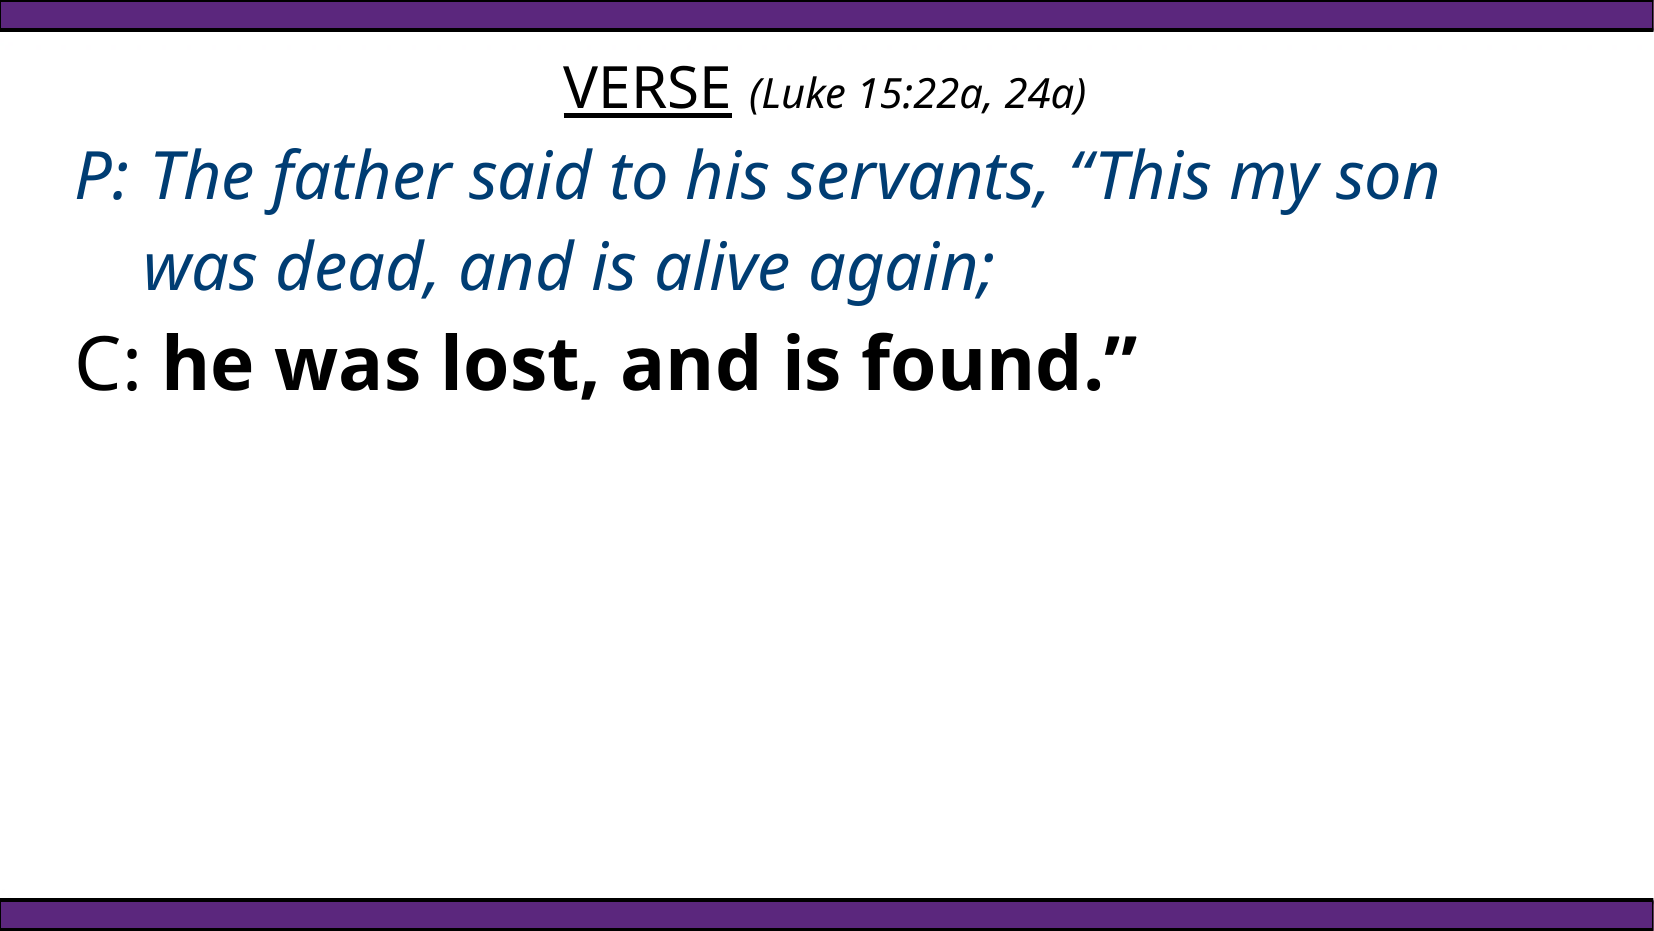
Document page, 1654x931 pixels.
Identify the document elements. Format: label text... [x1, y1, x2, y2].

text_box [0, 0, 1654, 31]
text_box [0, 900, 1654, 931]
picture [0, 31, 1654, 900]
text_box VERSE (Luke 15:22a, 24a) P: The father said to his servants, “This my son was dead, and is alive again; C: he was lost, and is found.” [60, 30, 1591, 411]
